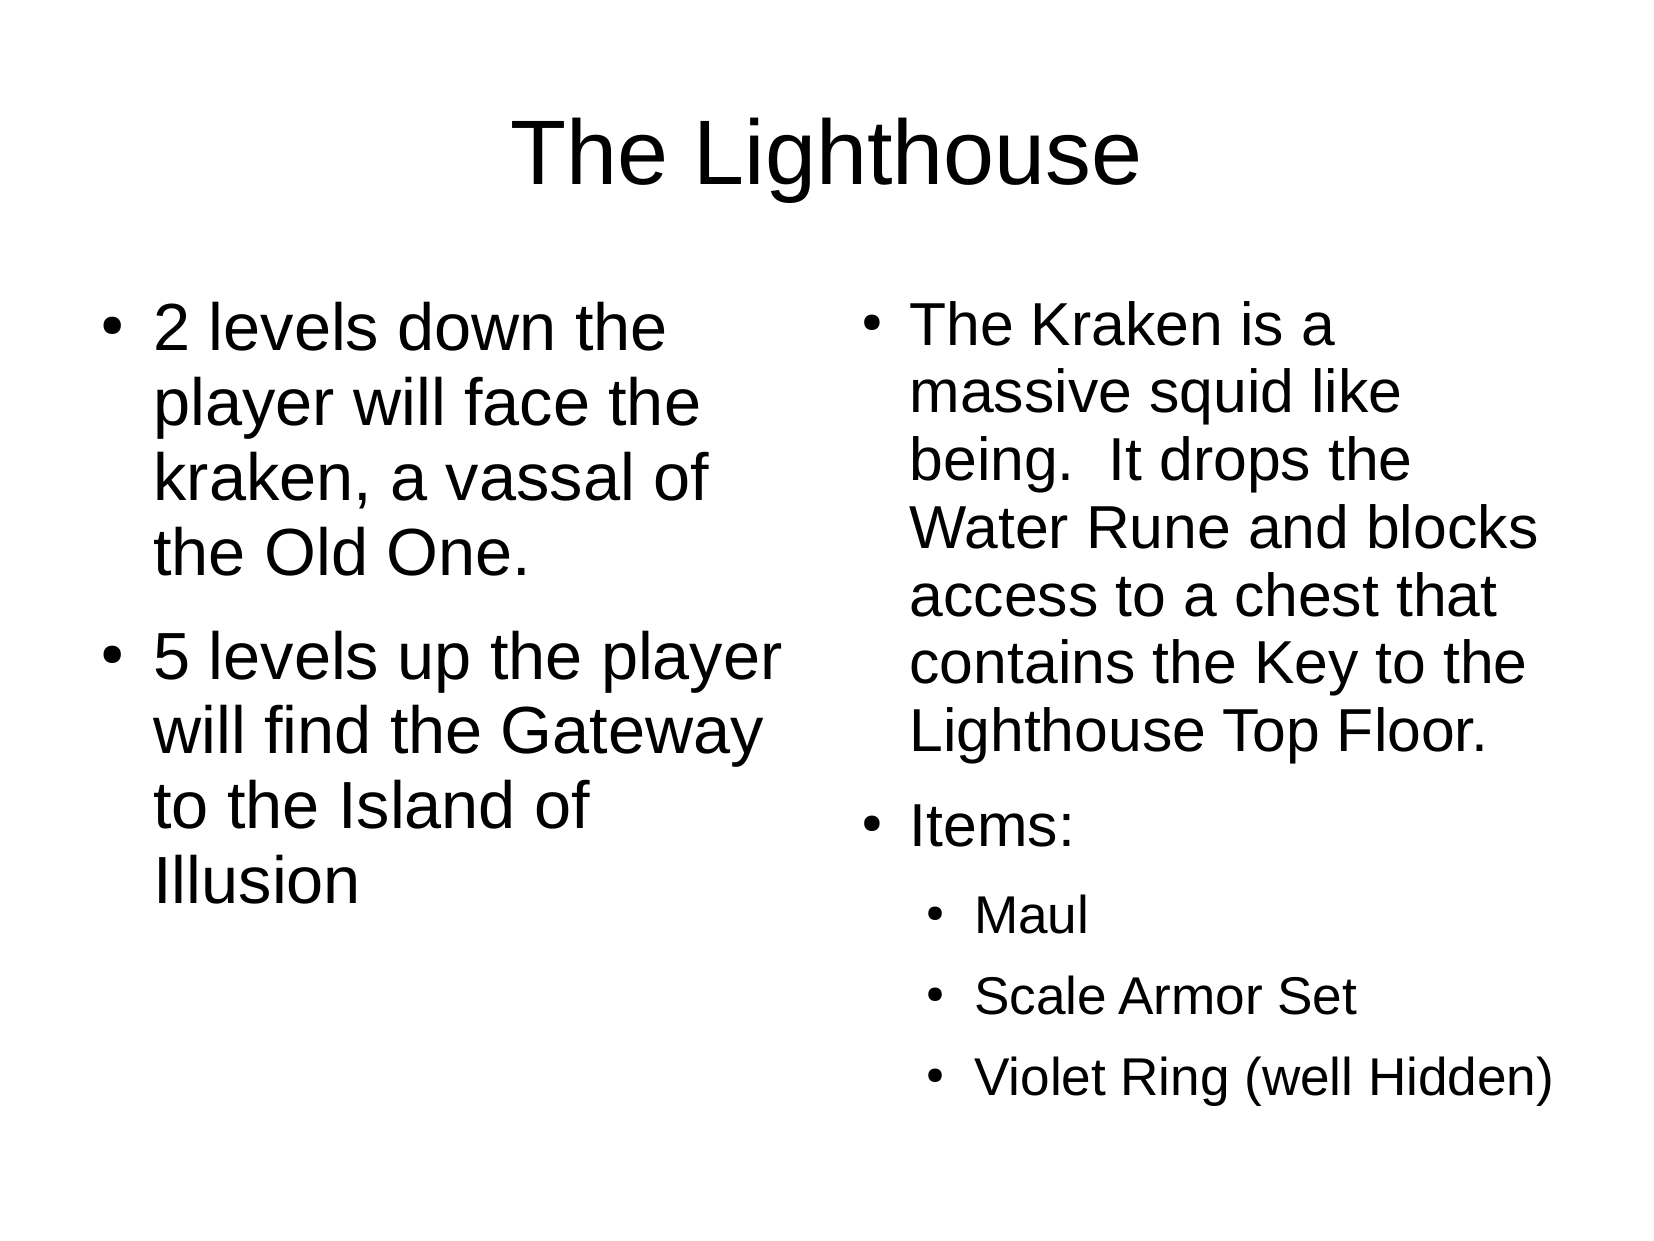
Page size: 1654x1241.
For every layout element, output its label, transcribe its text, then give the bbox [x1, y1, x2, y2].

list The Kraken is a massive squid like being. It drops the Water Rune and blocks access to a chest that contains the Key to the Lighthouse Top Floor. Items: Maul Scale Armor Set Violet Ring (well Hidden) [845, 290, 1572, 1109]
list 2 levels down the player will face the kraken, a vassal of the Old One. 5 levels up the player will find the Gateway to the Island of Illusion [82, 290, 809, 1109]
title The Lighthouse [82, 56, 1571, 250]
